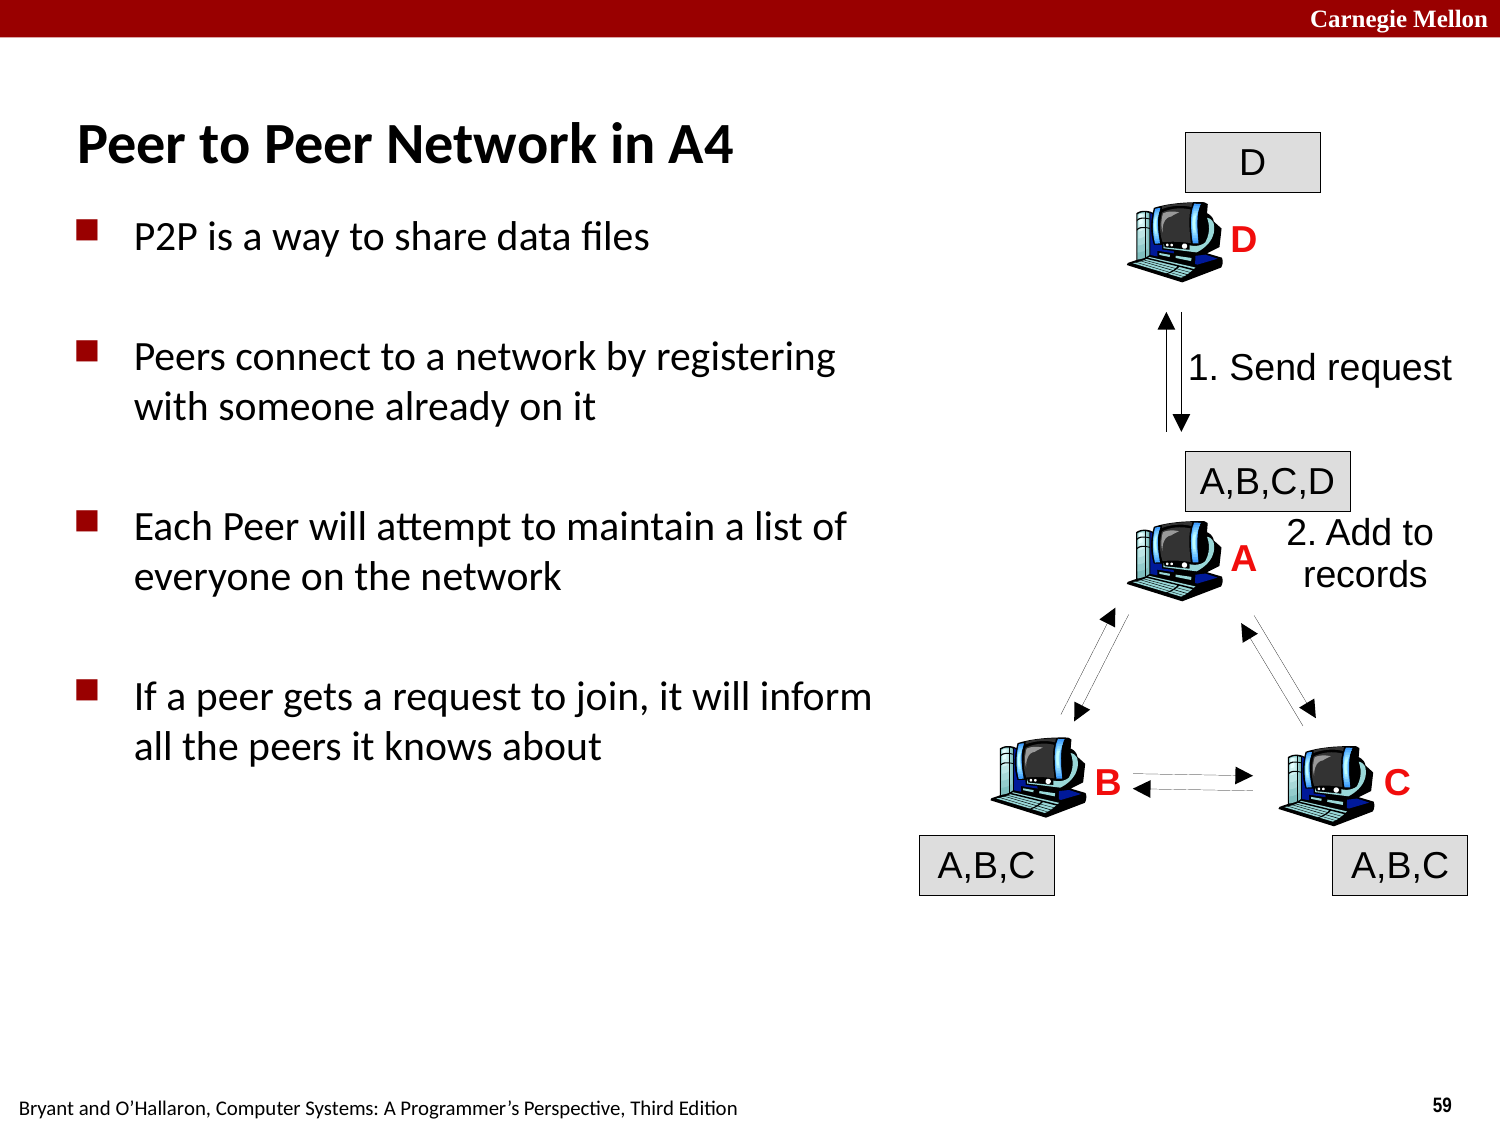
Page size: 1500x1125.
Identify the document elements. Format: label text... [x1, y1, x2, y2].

text_box D [1185, 132, 1321, 193]
title Peer to Peer Network in A4 [62, 93, 1297, 188]
chart [1126, 201, 1225, 283]
text_box A,B,C [919, 835, 1055, 896]
text_box B [1070, 744, 1146, 820]
text_box 2. Add to records [1245, 530, 1486, 576]
text_box A [1240, 549, 1245, 560]
text_box A [1206, 520, 1277, 596]
text_box D [1206, 201, 1282, 277]
chart [1278, 745, 1376, 827]
text_box C [1359, 744, 1436, 820]
chart [1126, 520, 1225, 602]
text_box 1. Send request [1200, 345, 1441, 390]
list P2P is a way to share data files Peers connect to a network by registering with someone already on it Each Peer will attempt to maintain a list of everyone on the network If a peer gets a request to join, it will inform all the peers it knows about [62, 201, 916, 886]
chart [990, 736, 1088, 818]
text_box A,B,C,D [1185, 451, 1351, 512]
text_box A,B,C [1332, 835, 1468, 896]
